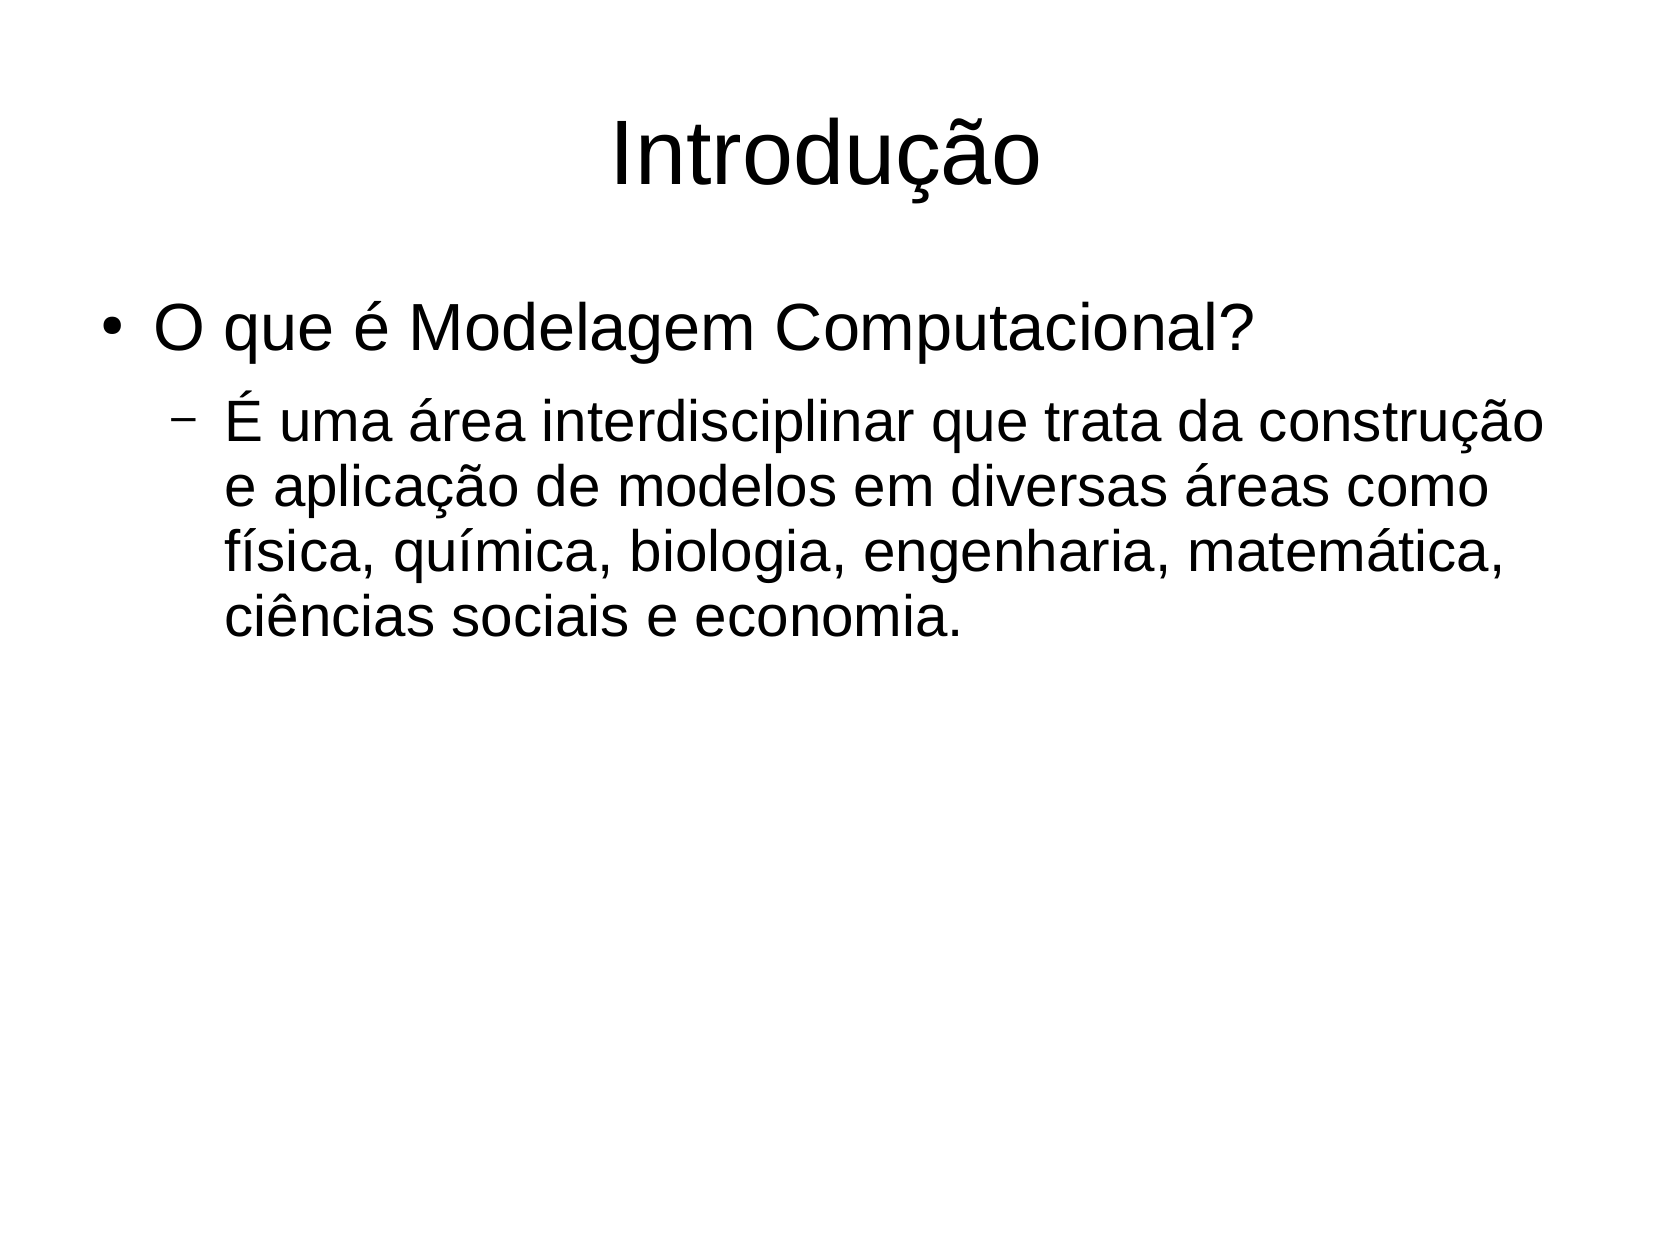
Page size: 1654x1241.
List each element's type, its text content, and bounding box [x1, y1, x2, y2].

title Introdução [82, 49, 1571, 257]
list O que é Modelagem Computacional? É uma área interdisciplinar que trata da construção e aplicação de modelos em diversas áreas como física, química, biologia, engenharia, matemática, ciências sociais e economia. [82, 290, 1571, 1010]
